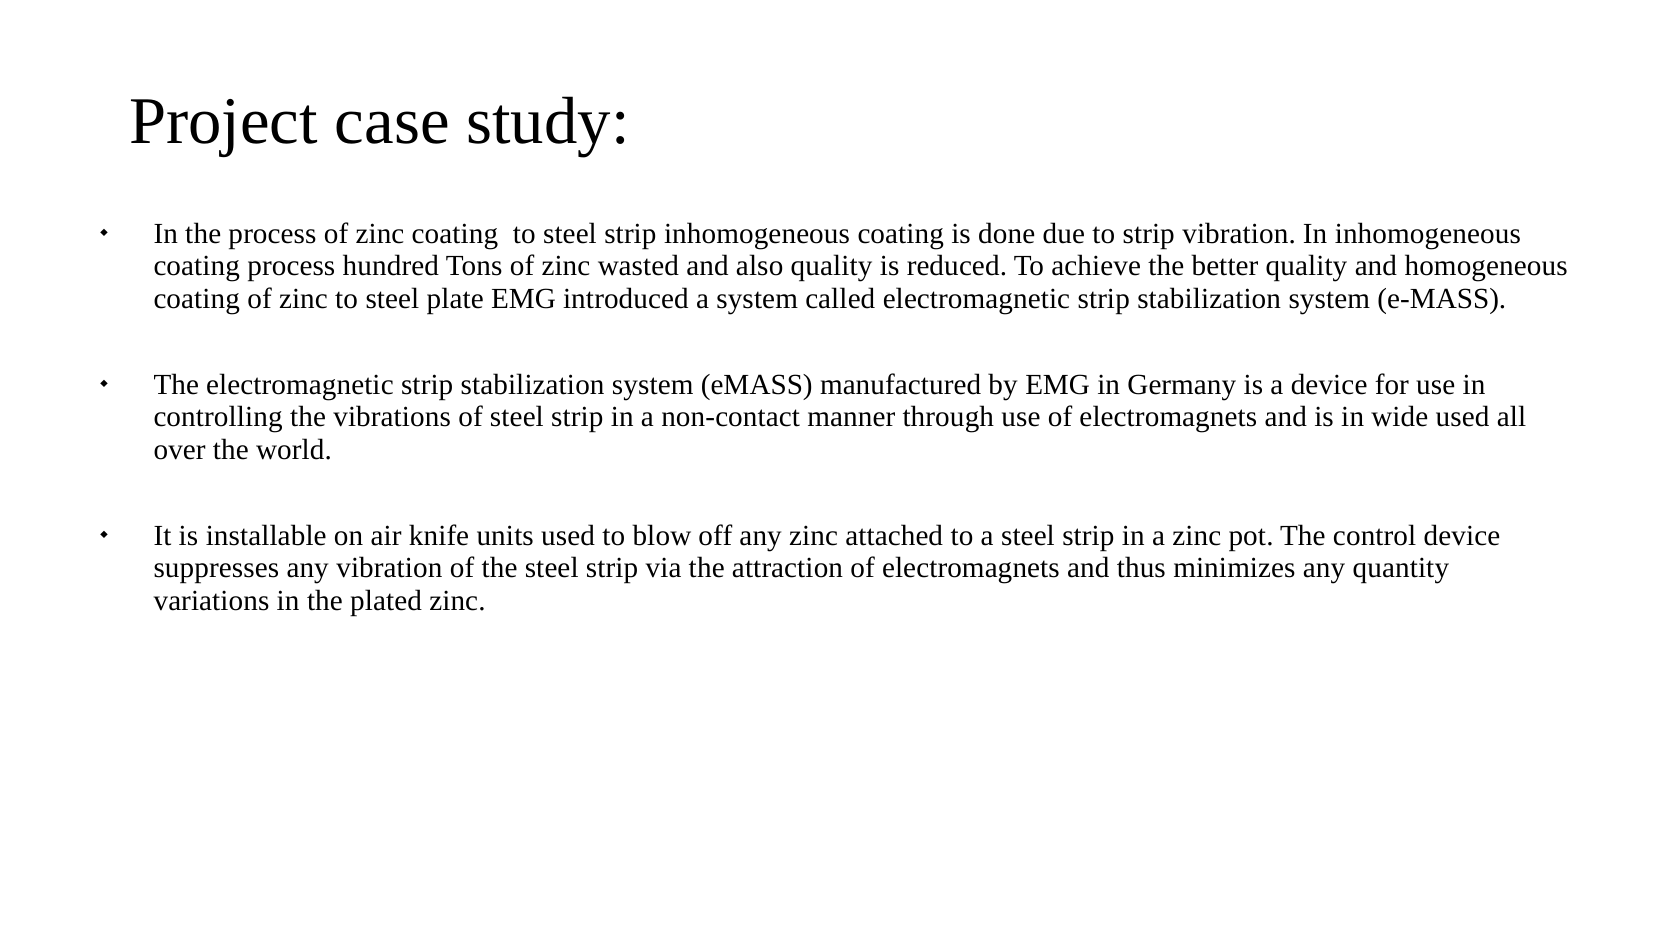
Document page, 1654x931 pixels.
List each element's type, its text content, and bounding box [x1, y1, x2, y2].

title Project case study: [82, 37, 1571, 193]
list In the process of zinc coating to steel strip inhomogeneous coating is done due to strip vibration. In inhomogeneous coating process hundred Tons of zinc wasted and also quality is reduced. To achieve the better quality and homogeneous coating of zinc to steel plate EMG introduced a system called electromagnetic strip stabilization system (e-MASS). The electromagnetic strip stabilization system (eMASS) manufactured by EMG in Germany is a device for use in controlling the vibrations of steel strip in a non-contact manner through use of electromagnets and is in wide used all over the world. It is installable on air knife units used to blow off any zinc attached to a steel strip in a zinc pot. The control device suppresses any vibration of the steel strip via the attraction of electromagnets and thus minimizes any quantity variations in the plated zinc. [82, 217, 1571, 758]
